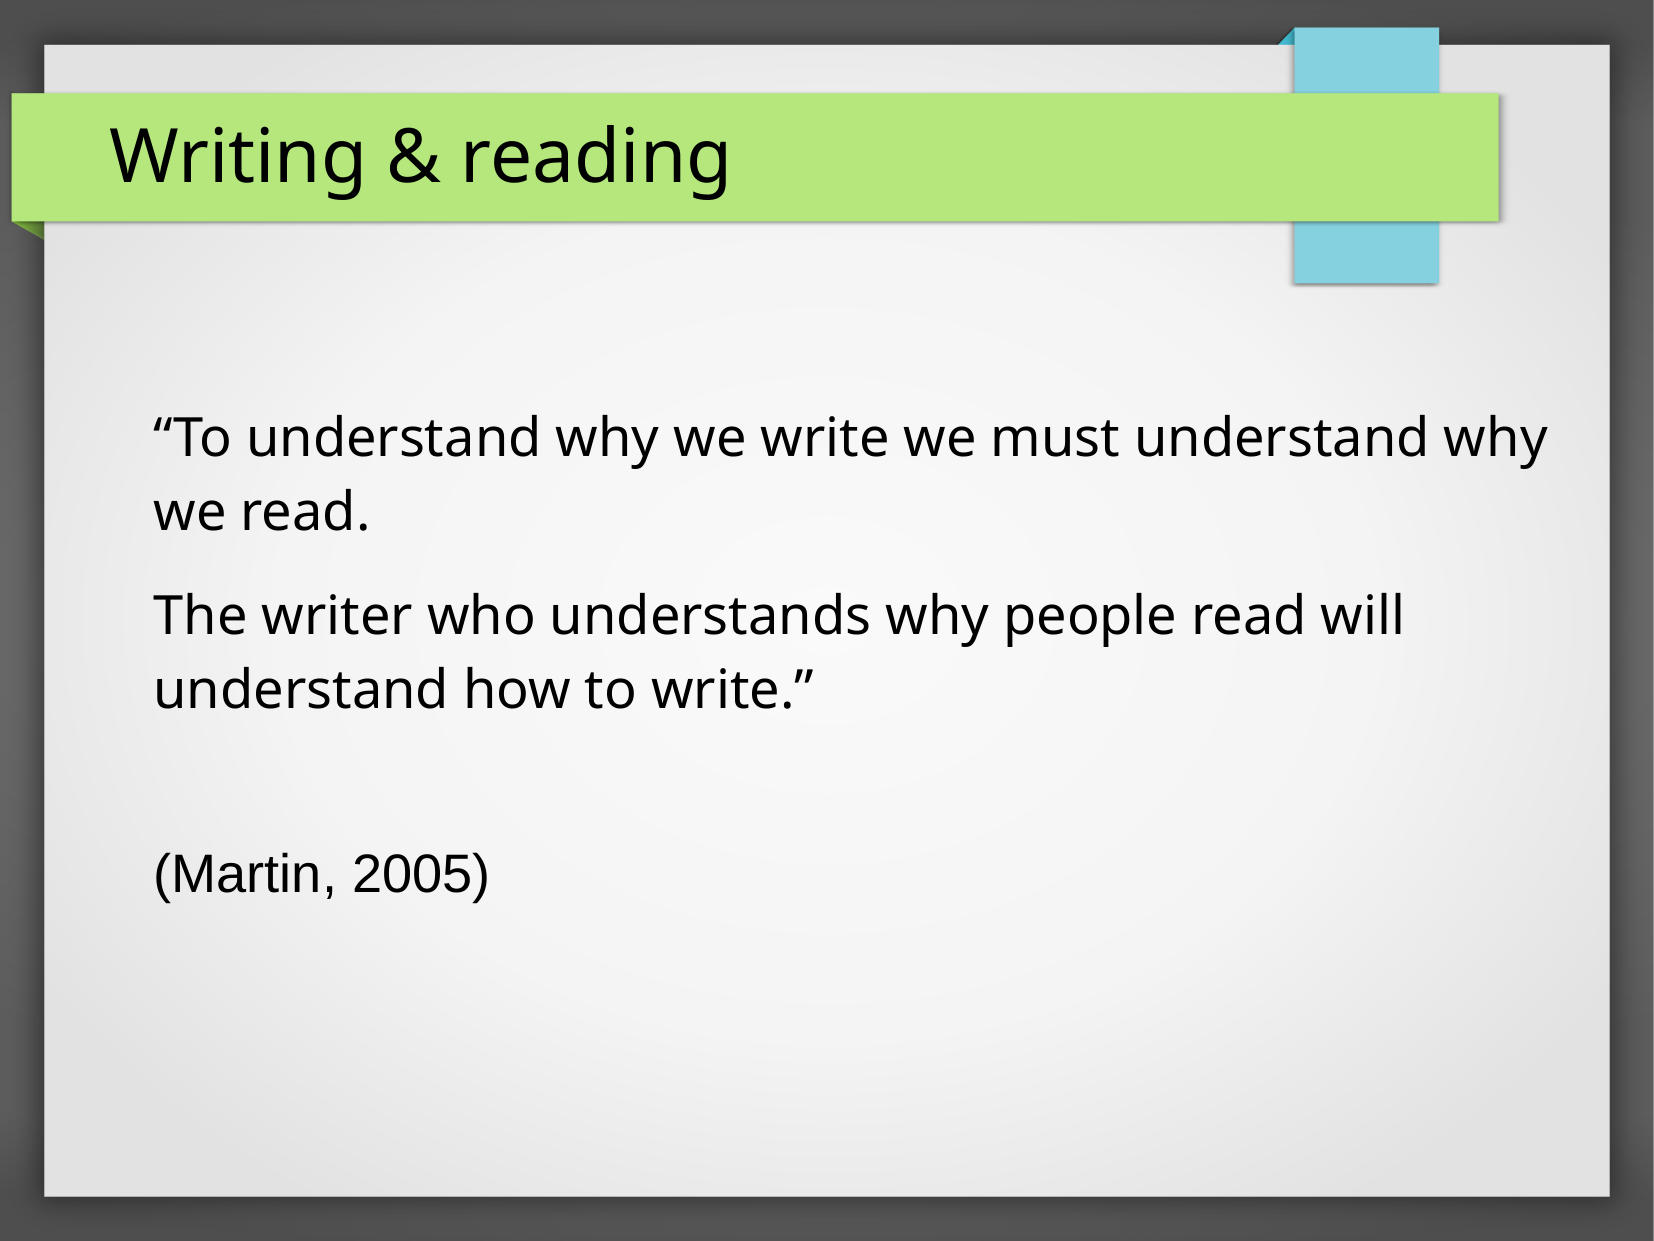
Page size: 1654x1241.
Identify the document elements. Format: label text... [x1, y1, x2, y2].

list “To understand why we write we must understand why we read. The writer who understands why people read will understand how to write.” (Martin, 2005) [82, 295, 1571, 1015]
title Writing & reading [82, 94, 1264, 213]
picture [0, 0, 1654, 1241]
